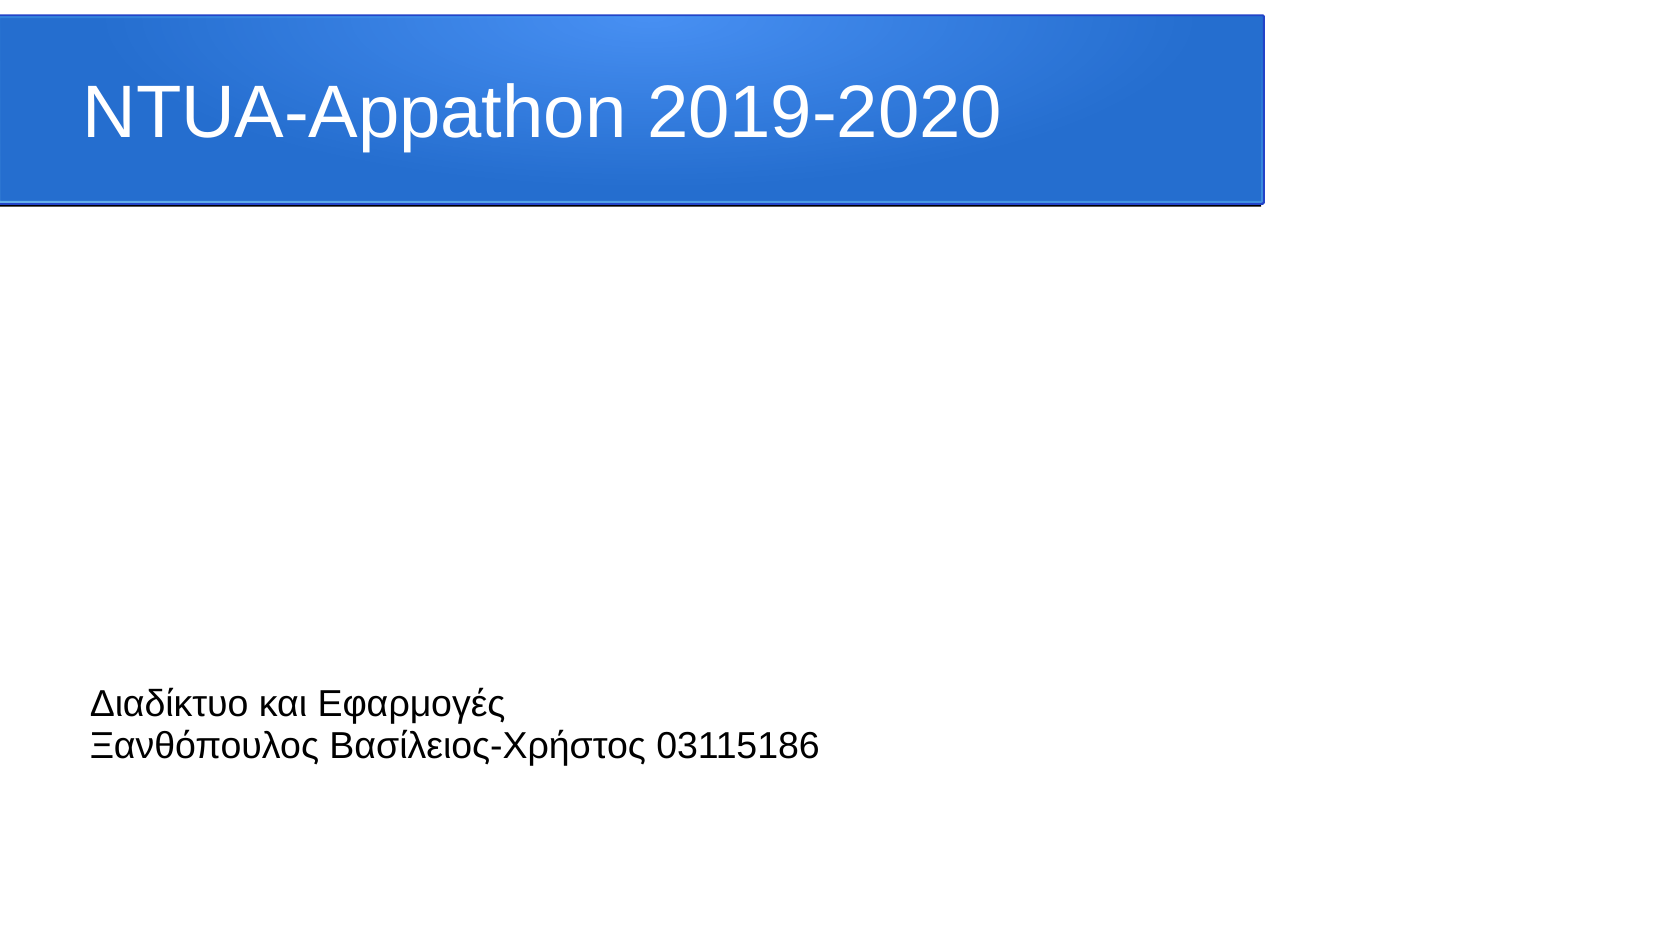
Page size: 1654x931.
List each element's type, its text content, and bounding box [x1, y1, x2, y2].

title NTUA-Appathon 2019-2020 [82, 10, 1235, 215]
text_box Διαδίκτυο και Εφαρμογές Ξανθόπουλος Βασίλειος-Χρήστος 03115186 [75, 675, 835, 774]
